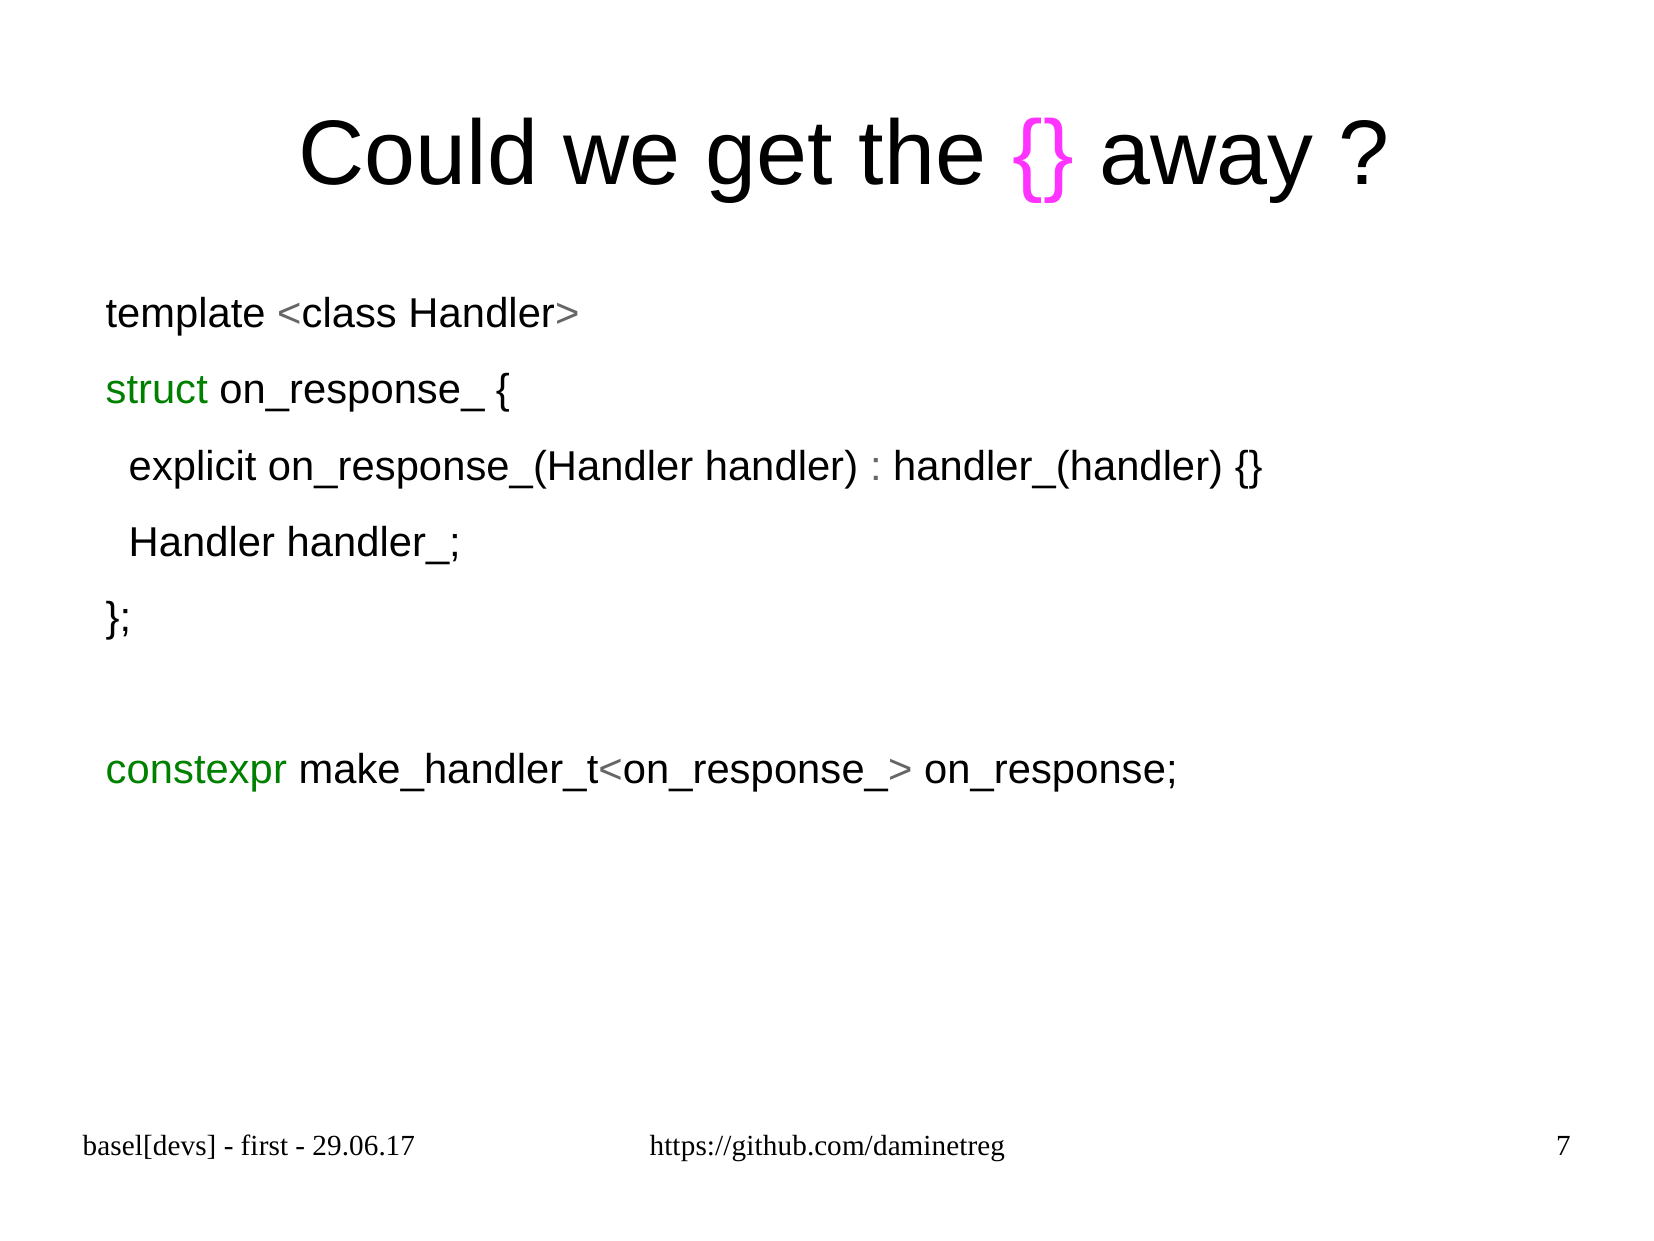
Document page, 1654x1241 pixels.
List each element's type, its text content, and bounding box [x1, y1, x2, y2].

list template <class Handler> struct on_response_ { explicit on_response_(Handler handler) : handler_(handler) {} Handler handler_; }; constexpr make_handler_t<on_response_> on_response; [82, 290, 1571, 1201]
title Could we get the {} away ? [82, 49, 1571, 257]
